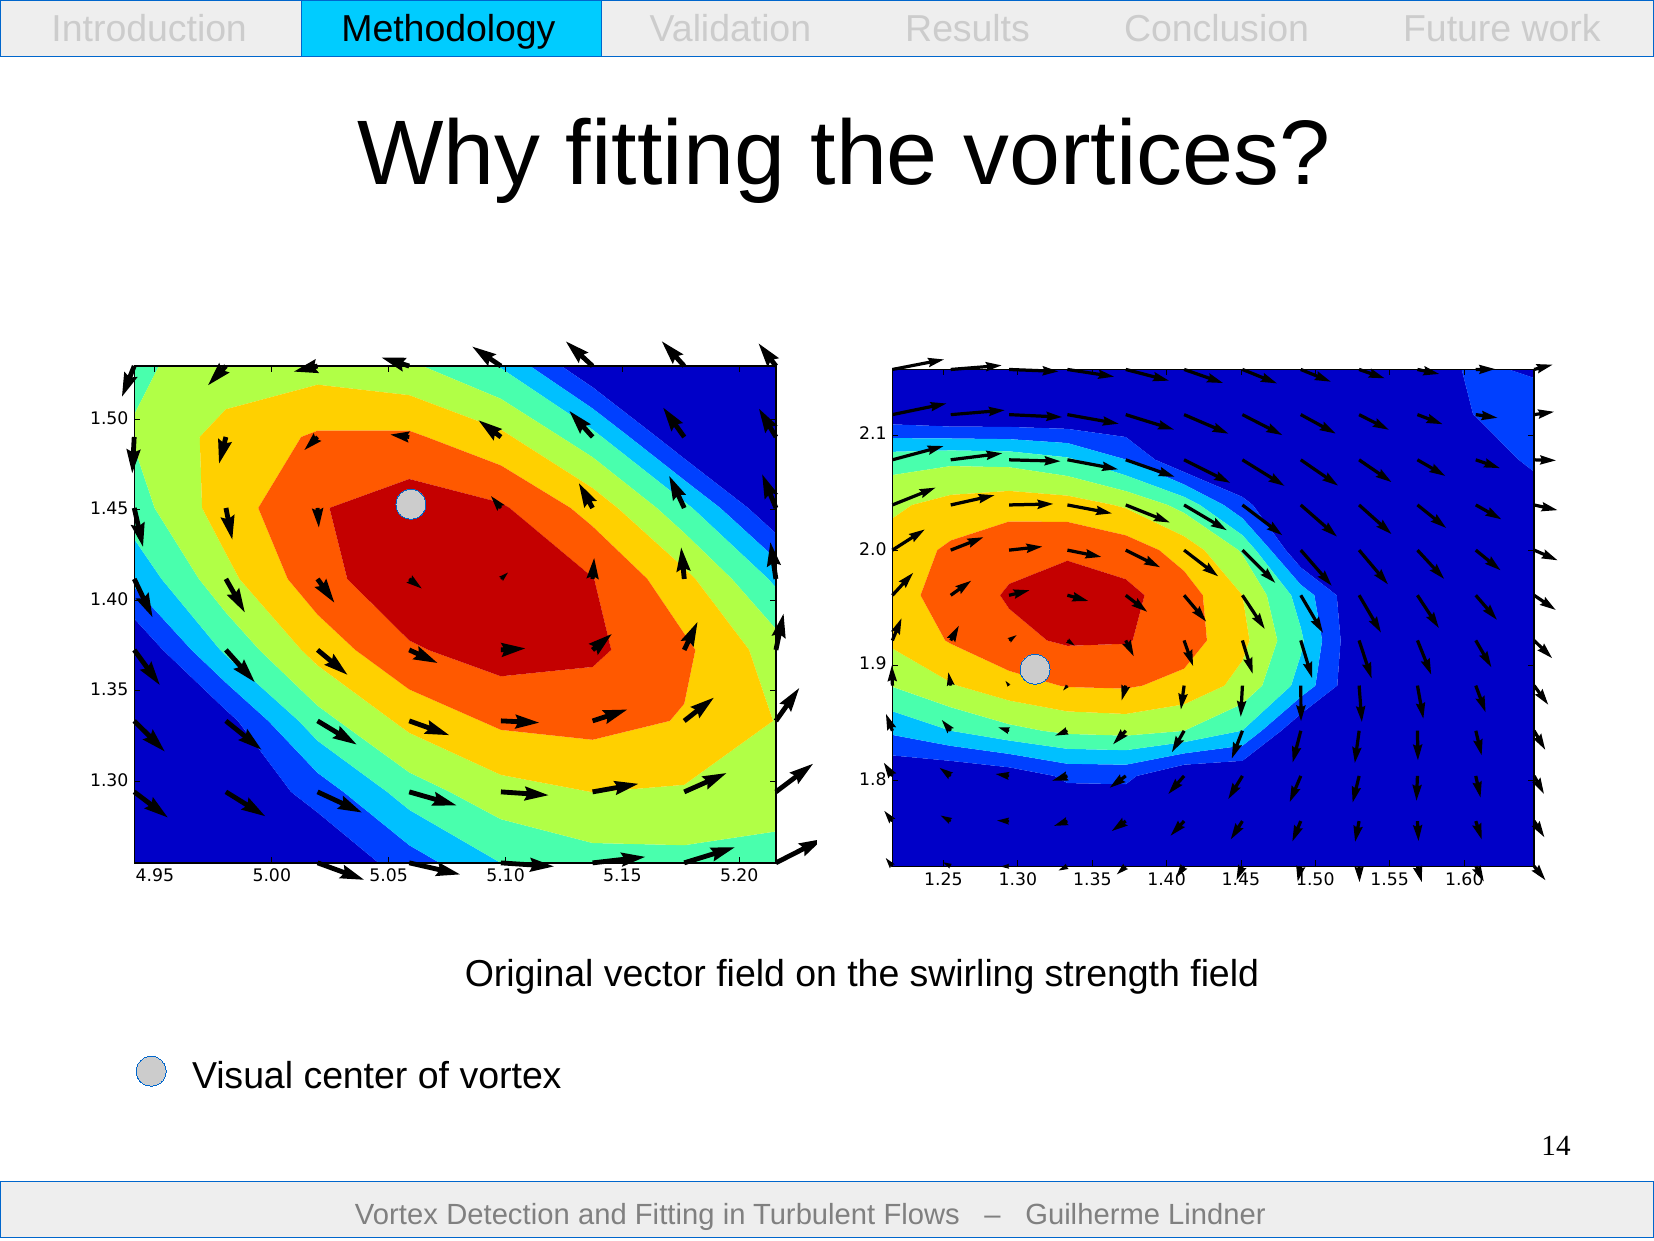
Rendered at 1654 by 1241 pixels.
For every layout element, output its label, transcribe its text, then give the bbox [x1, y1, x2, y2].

text_box [1020, 654, 1051, 685]
text_box Original vector field on the swirling strength field [450, 945, 1275, 1003]
text_box Visual center of vortex [177, 1047, 577, 1105]
text_box [395, 489, 426, 520]
text_box [0, 1181, 1654, 1238]
text_box [136, 1056, 167, 1087]
text_box Introduction Methodology Validation Results Conclusion Future work [0, 0, 1654, 57]
title Why fitting the vortices? [82, 57, 1571, 257]
chart [847, 350, 1569, 901]
chart [79, 330, 817, 899]
text_box Vortex Detection and Fitting in Turbulent Flows – Guilherme Lindner [340, 1190, 1314, 1241]
